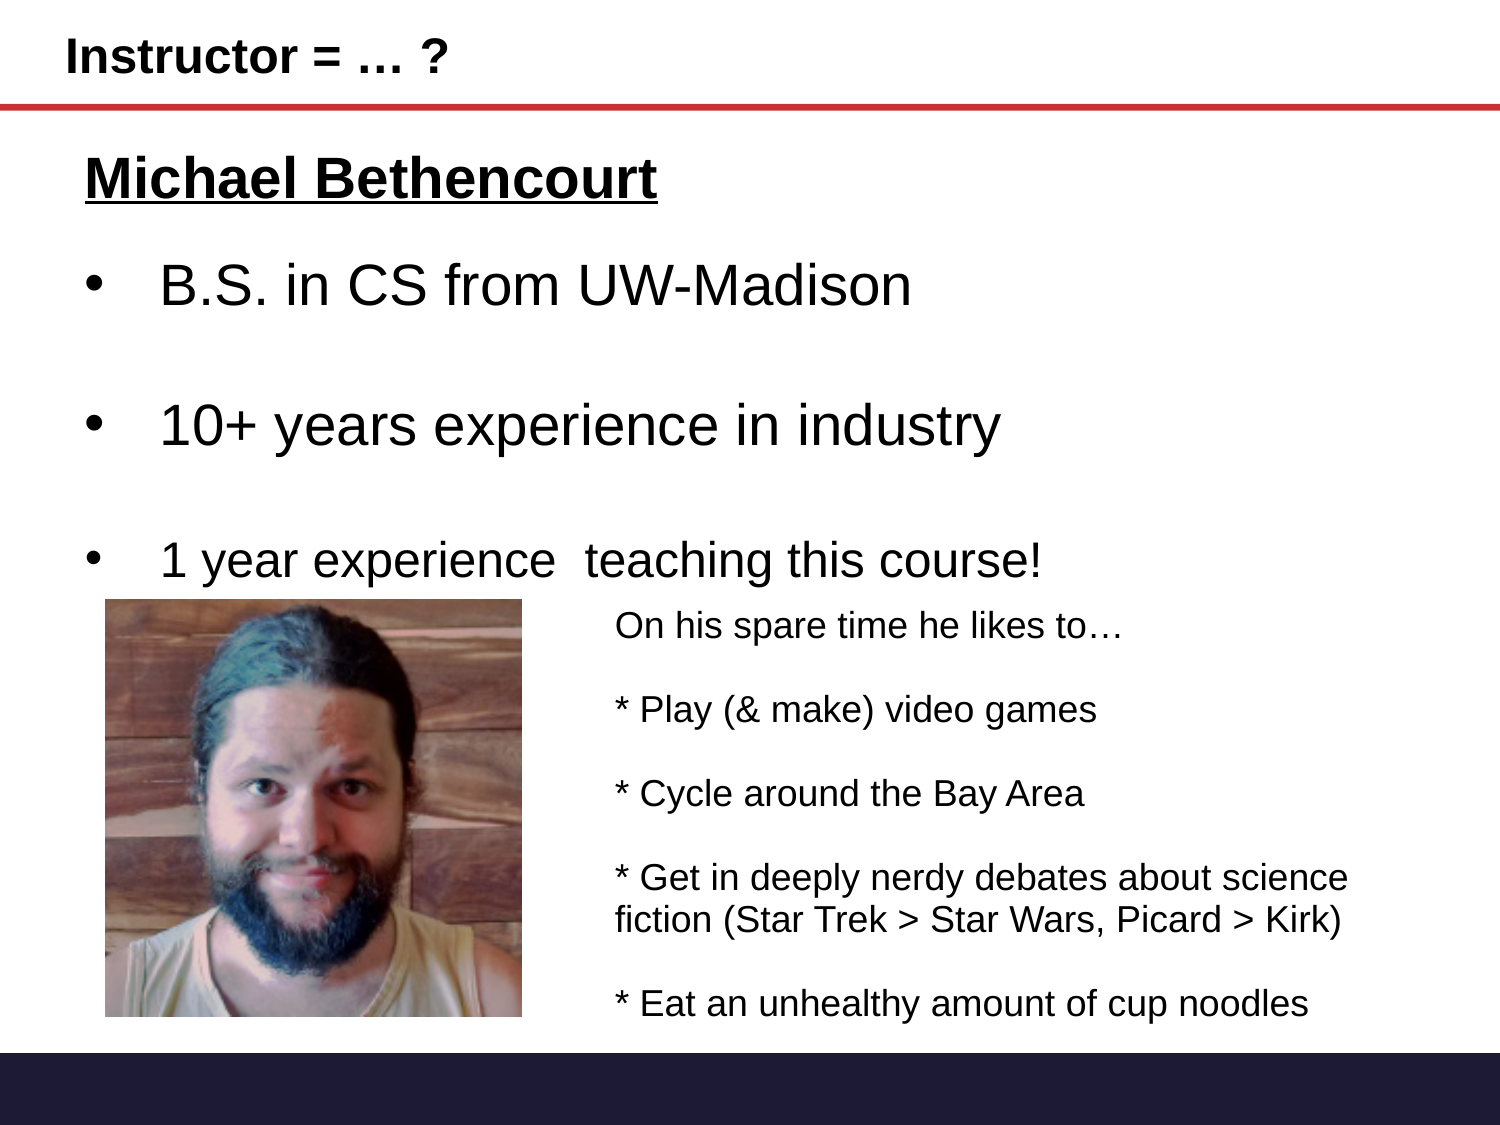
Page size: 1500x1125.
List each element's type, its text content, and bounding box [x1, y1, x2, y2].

title Instructor = … ? [50, 0, 948, 108]
text_box On his spare time he likes to… * Play (& make) video games * Cycle around the Bay Area * Get in deeply nerdy debates about science fiction (Star Trek > Star Wars, Picard > Kirk) * Eat an unhealthy amount of cup noodles [600, 596, 1426, 1111]
text_box Michael Bethencourt B.S. in CS from UW-Madison 10+ years experience in industry 1 year experience teaching this course! [32, 124, 1500, 1056]
picture [105, 599, 522, 1017]
